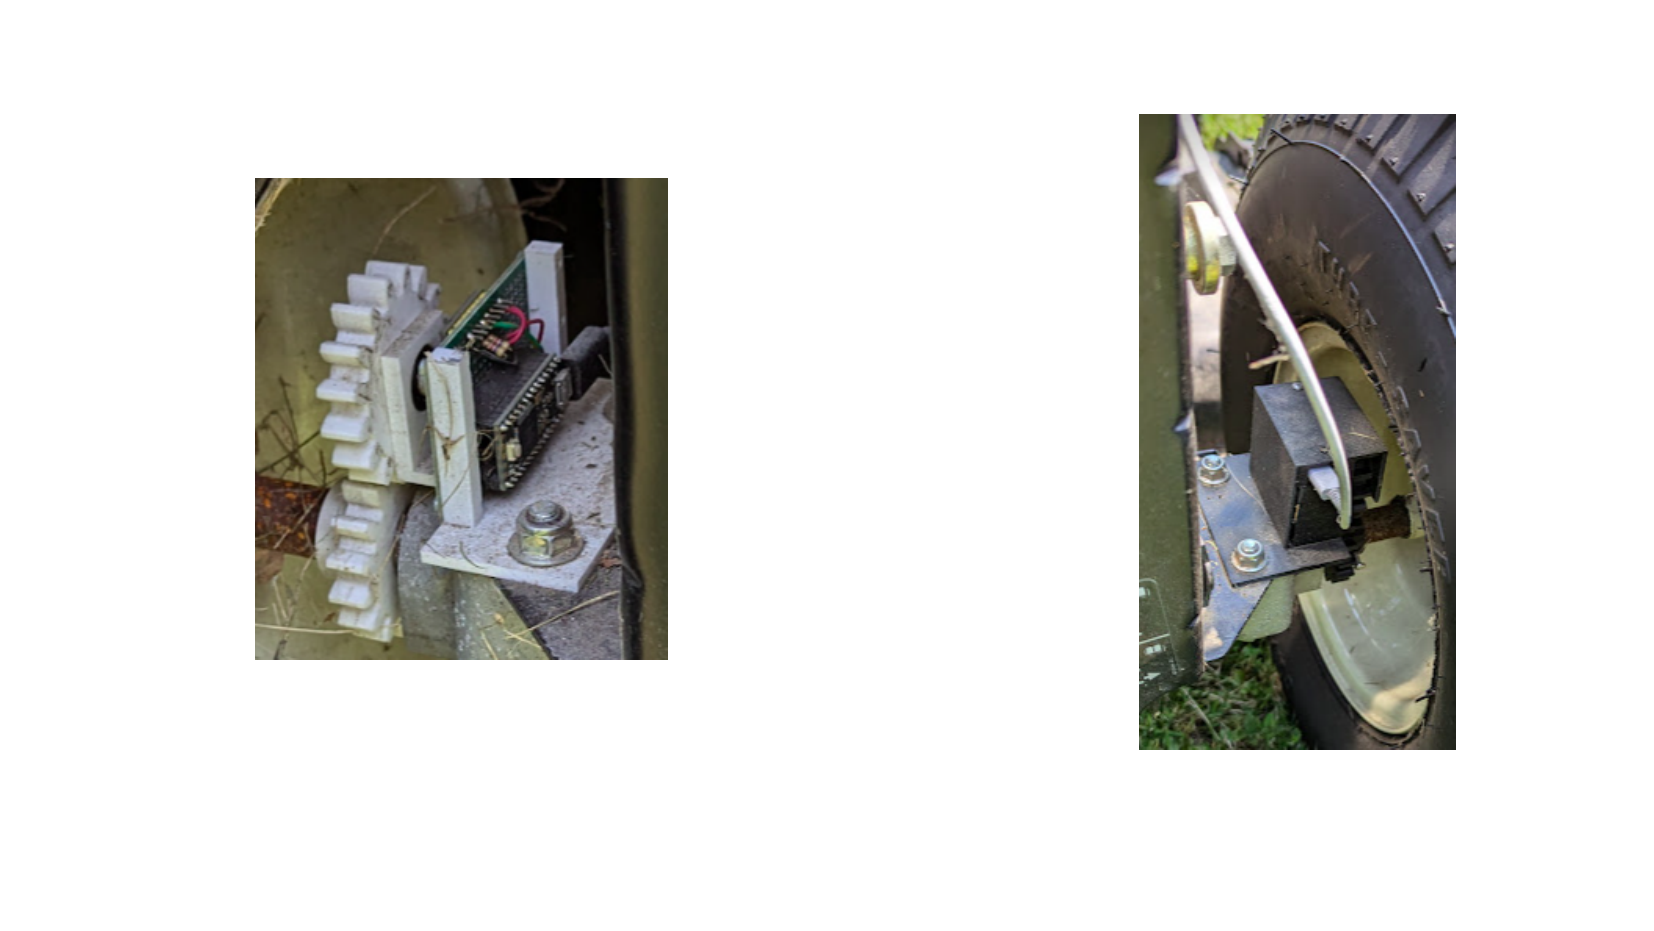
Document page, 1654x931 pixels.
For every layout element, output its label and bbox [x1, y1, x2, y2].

picture [1139, 114, 1456, 751]
picture [255, 178, 668, 661]
